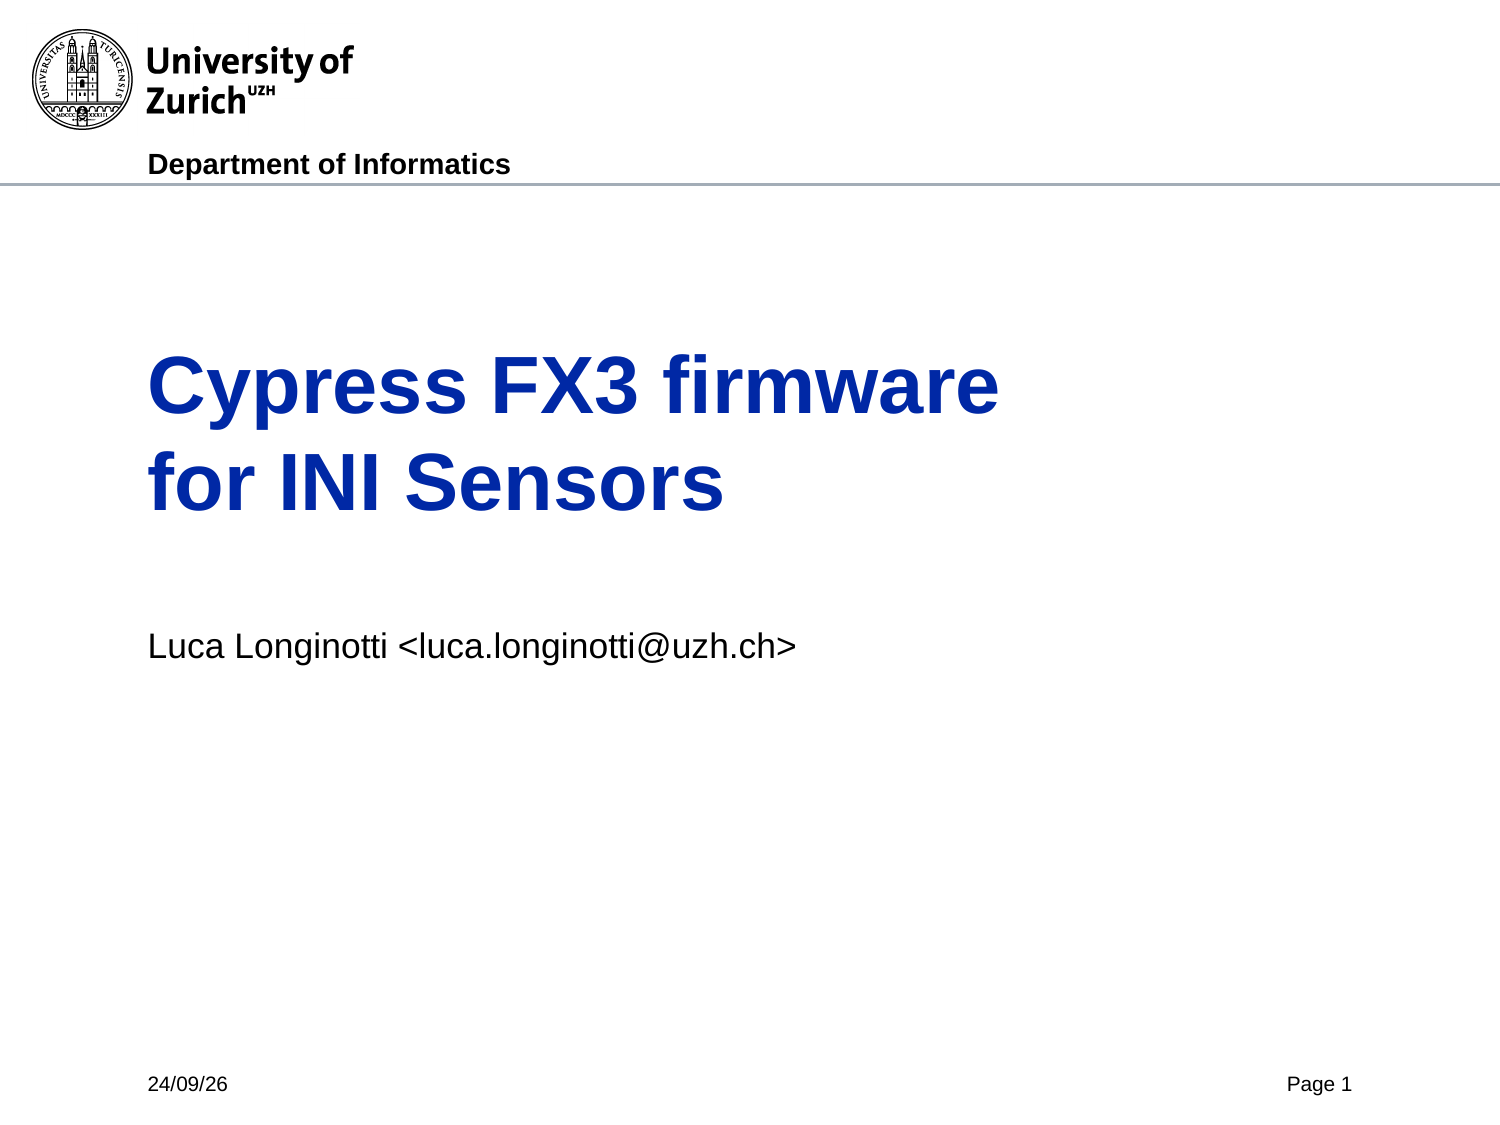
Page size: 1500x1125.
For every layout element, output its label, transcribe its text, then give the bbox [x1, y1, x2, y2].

title Cypress FX3 firmware for INI Sensors [147, 326, 1353, 539]
picture [26, 23, 360, 136]
subtitle Luca Longinotti <luca.longinotti@uzh.ch> [147, 562, 1353, 851]
